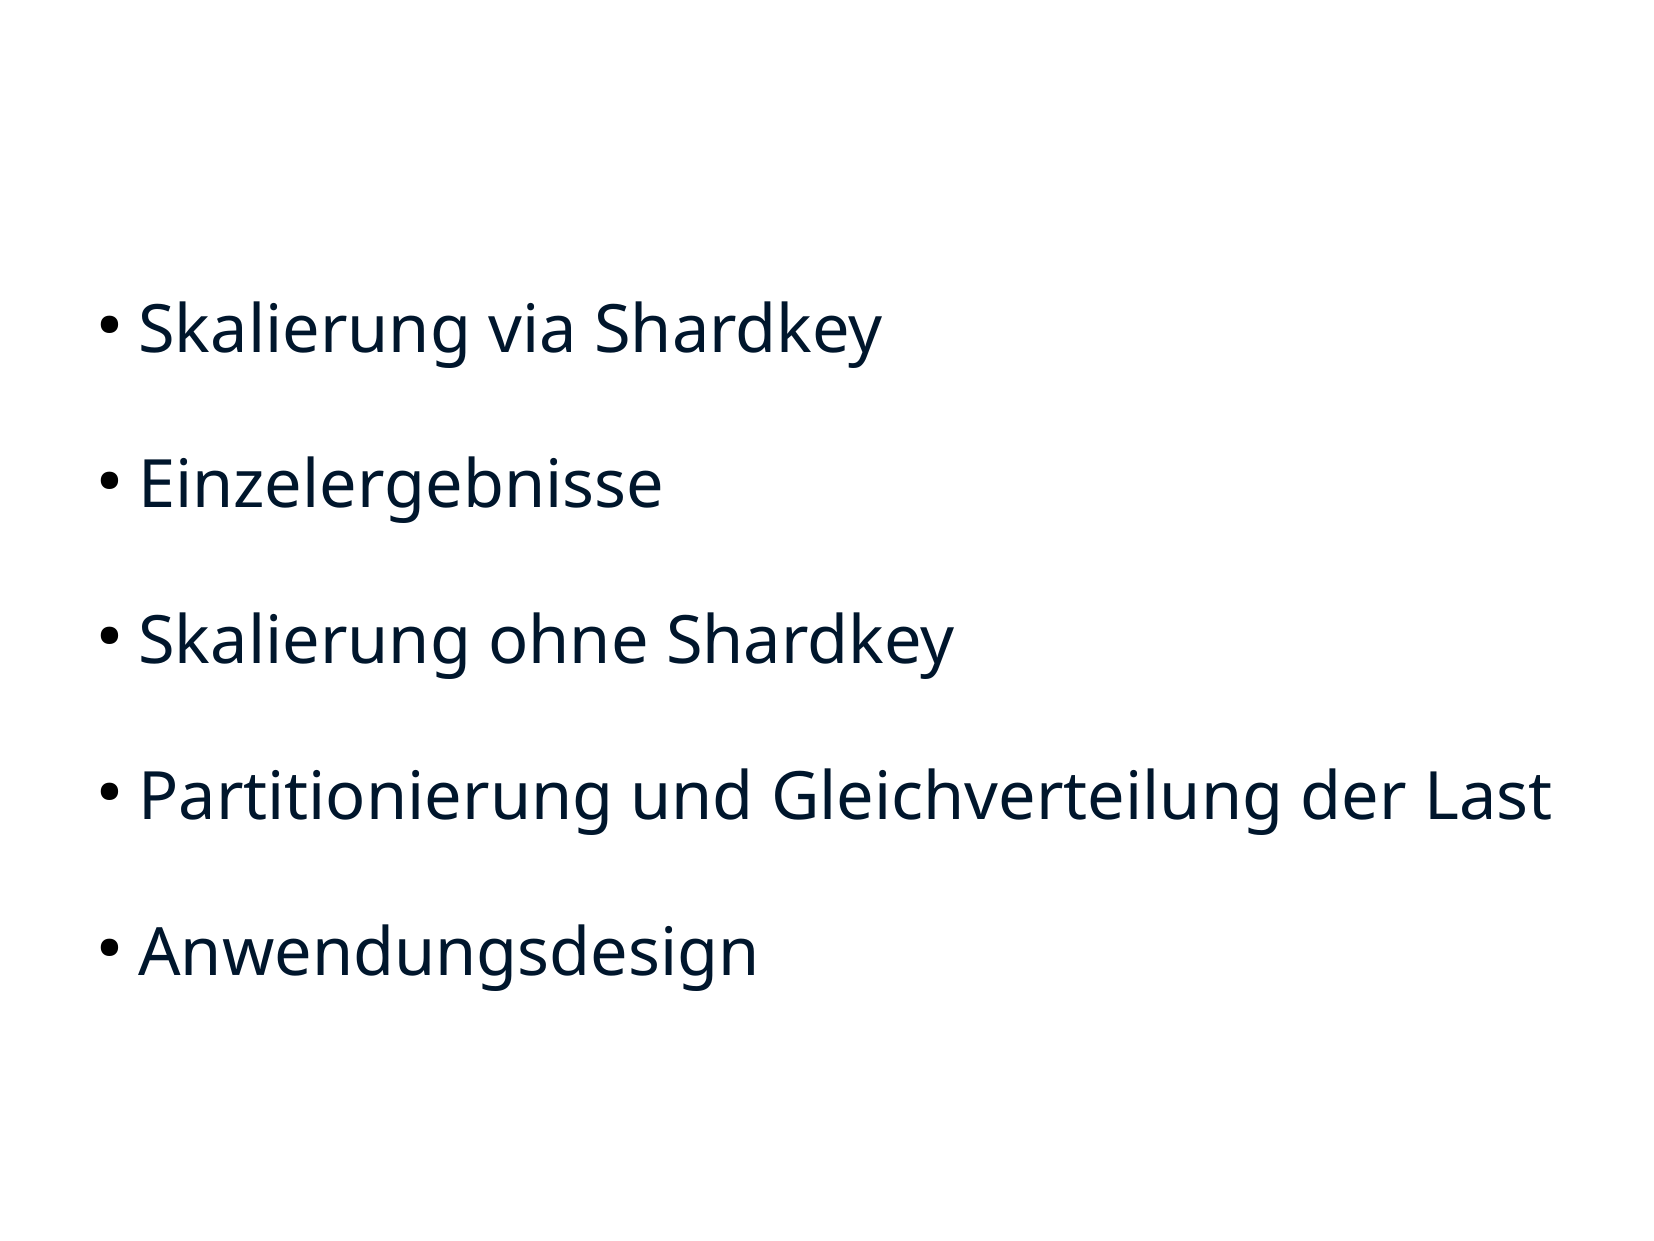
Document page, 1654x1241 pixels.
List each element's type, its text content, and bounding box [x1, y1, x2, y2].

text_box Skalierung via Shardkey Einzelergebnisse Skalierung ohne Shardkey Partitionierung und Gleichverteilung der Last Anwendungsdesign [82, 106, 1630, 1113]
